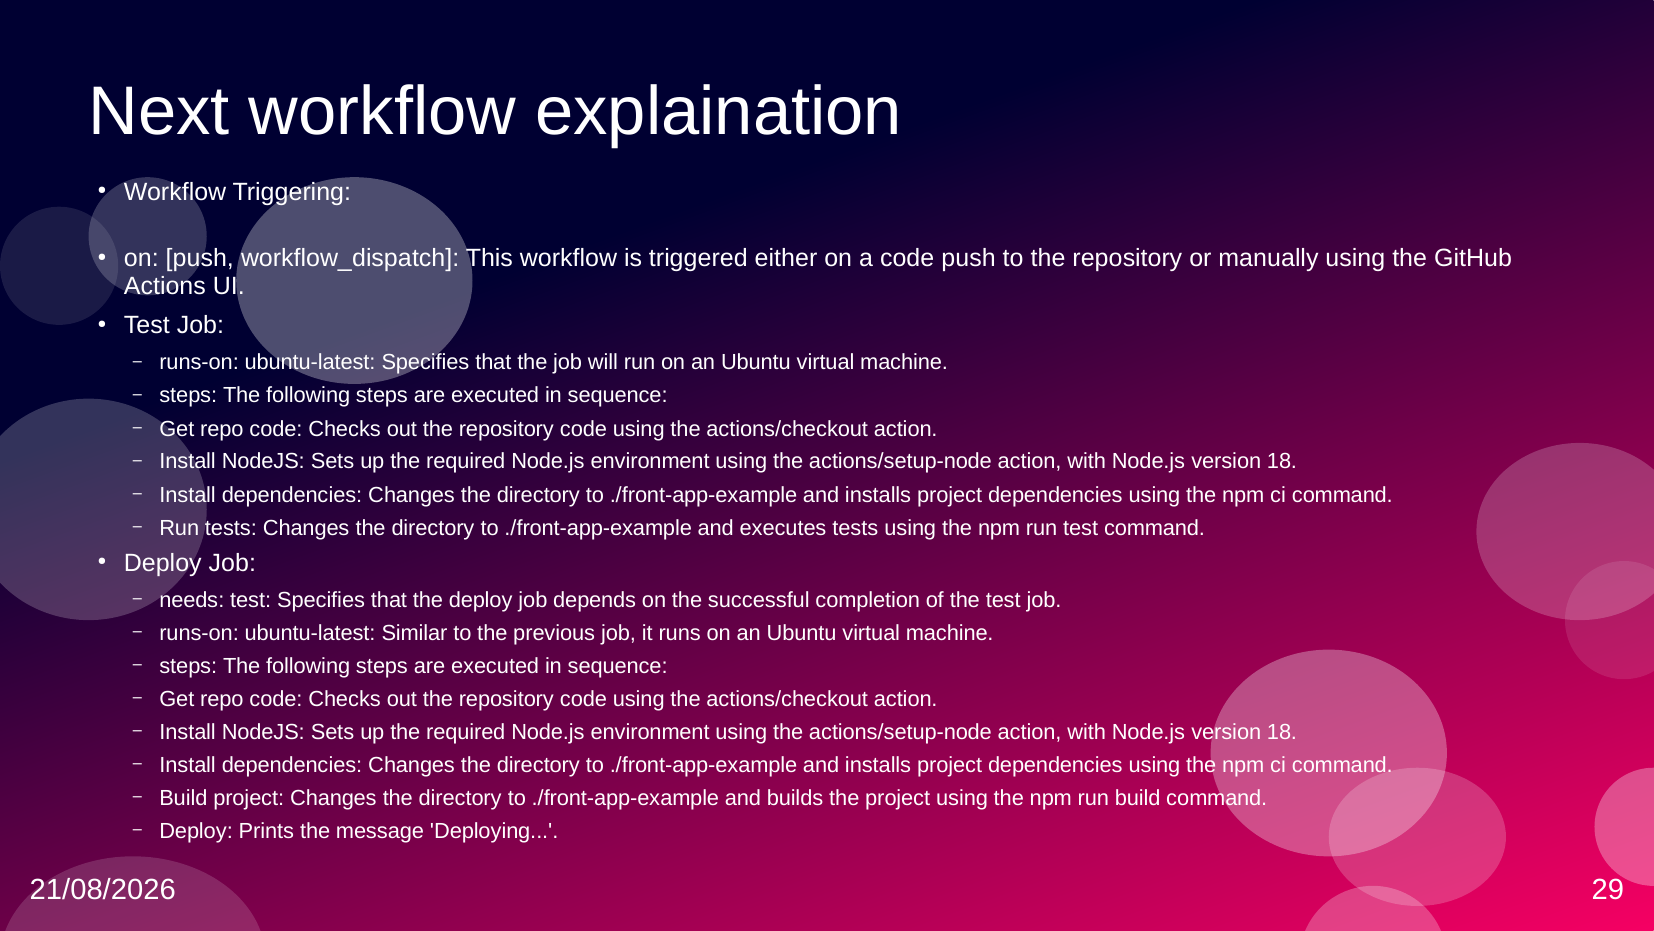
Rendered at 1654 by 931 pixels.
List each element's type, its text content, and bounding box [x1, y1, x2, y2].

title Next workflow explaination [88, 29, 1565, 177]
list Workflow Triggering: on: [push, workflow_dispatch]: This workflow is triggered either on a code push to the repository or manually using the GitHub Actions UI. Test Job: runs-on: ubuntu-latest: Specifies that the job will run on an Ubuntu virtual machine. steps: The following steps are executed in sequence: Get repo code: Checks out the repository code using the actions/checkout action. Install NodeJS: Sets up the required Node.js environment using the actions/setup-node action, with Node.js version 18. Install dependencies: Changes the directory to ./front-app-example and installs project dependencies using the npm ci command. Run tests: Changes the directory to ./front-app-example and executes tests using the npm run test command. Deploy Job: needs: test: Specifies that the deploy job depends on the successful completion of the test job. runs-on: ubuntu-latest: Similar to the previous job, it runs on an Ubuntu virtual machine. steps: The following steps are executed in sequence: Get repo code: Checks out the repository code using the actions/checkout action. Install NodeJS: Sets up the required Node.js environment using the actions/setup-node action, with Node.js version 18. Install dependencies: Changes the directory to ./front-app-example and installs project dependencies using the npm ci command. Build project: Changes the directory to ./front-app-example and builds the project using the npm run build command. Deploy: Prints the message 'Deploying...'. [88, 177, 1565, 857]
